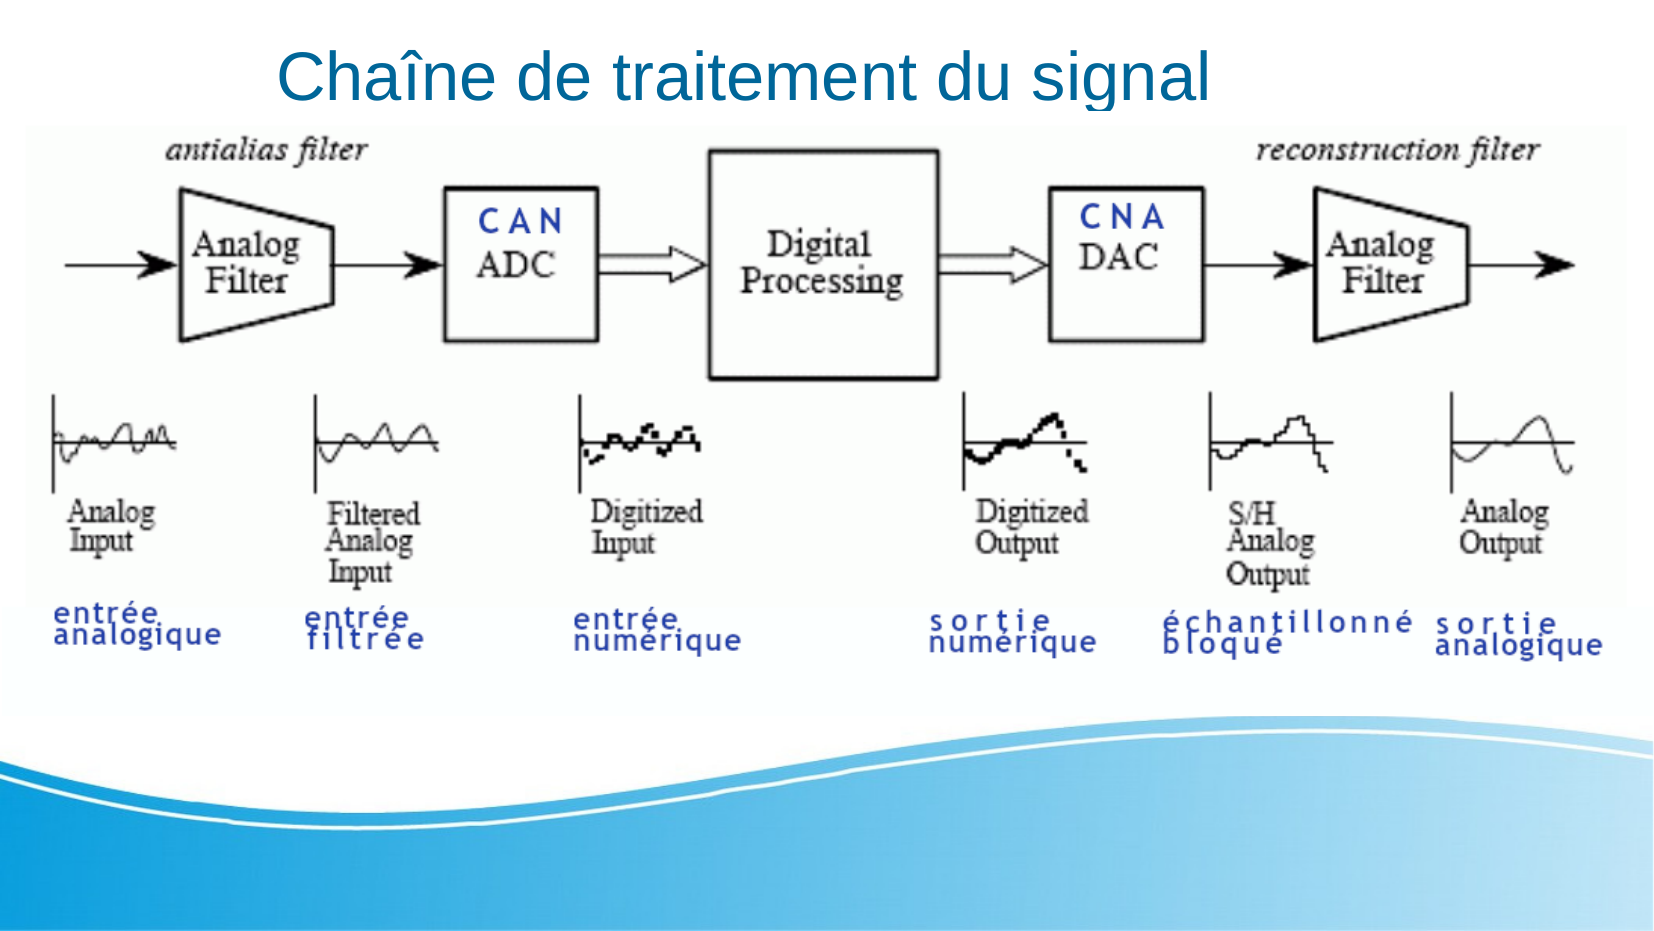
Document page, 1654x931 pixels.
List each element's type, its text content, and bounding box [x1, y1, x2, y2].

title Chaîne de traitement du signal [0, 0, 1489, 154]
picture [0, 111, 1654, 931]
